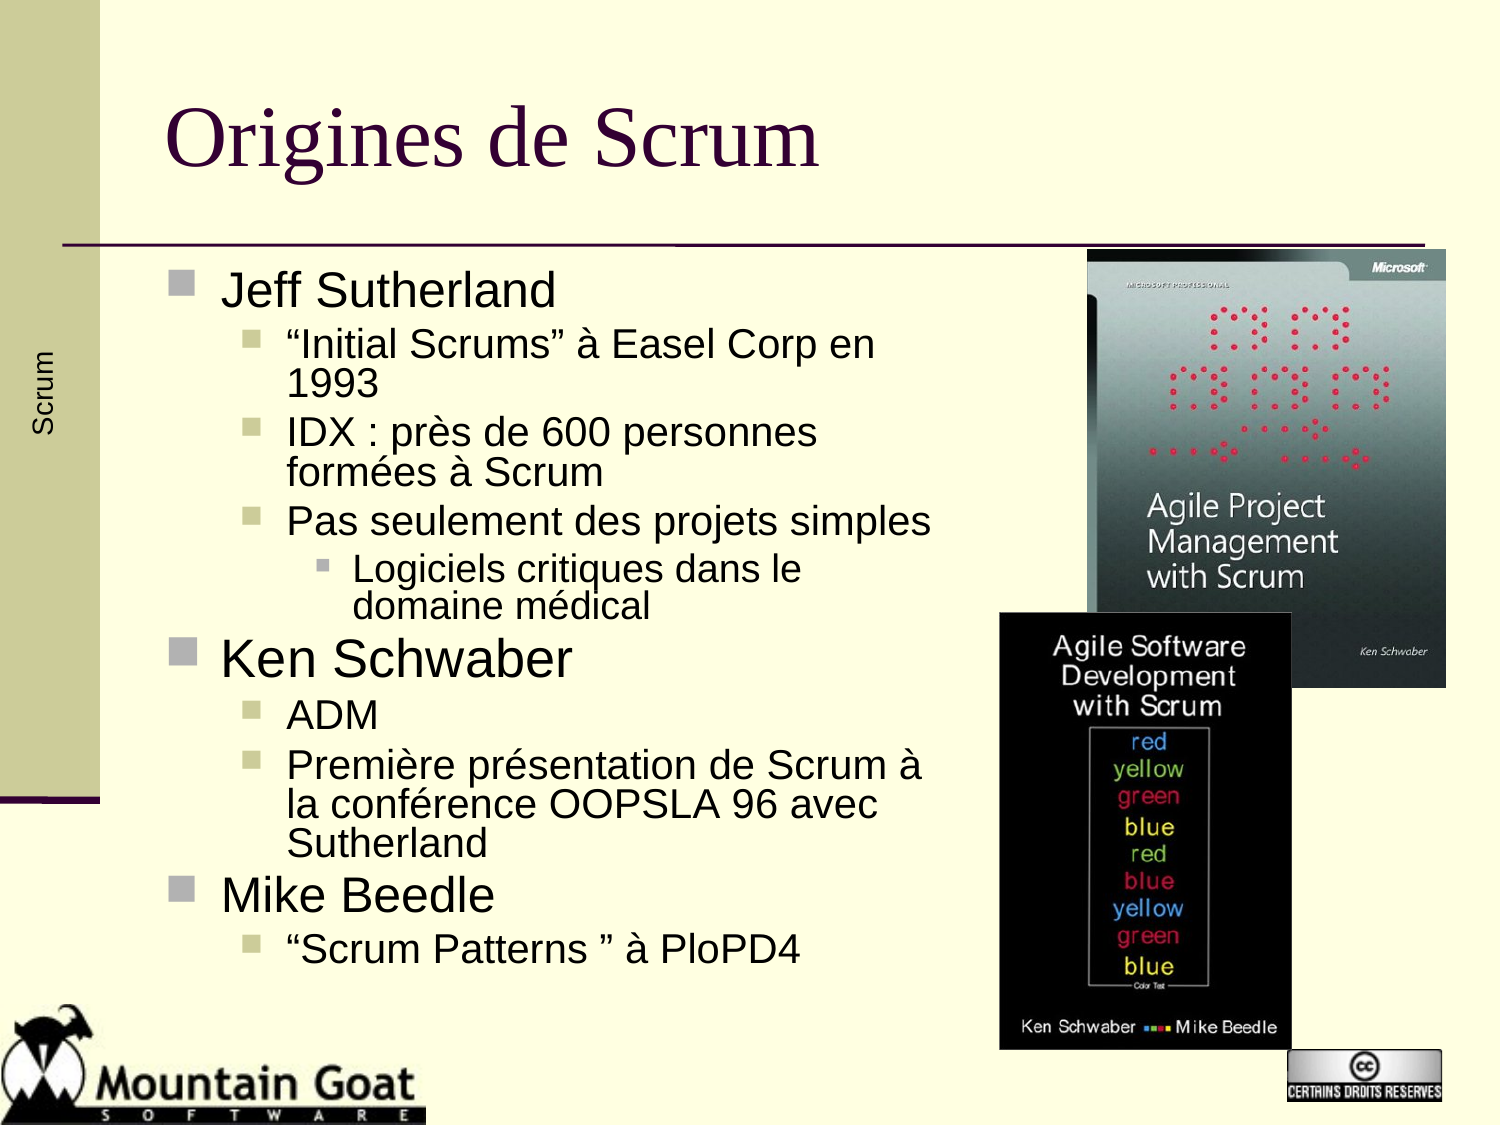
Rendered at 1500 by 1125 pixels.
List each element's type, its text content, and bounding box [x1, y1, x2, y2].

list Jeff Sutherland “Initial Scrums” à Easel Corp en 1993 IDX : près de 600 personnes formées à Scrum Pas seulement des projets simples Logiciels critiques dans le domaine médical Ken Schwaber ADM Première présentation de Scrum à la conférence OOPSLA 96 avec Sutherland Mike Beedle “Scrum Patterns ” à PloPD4 [150, 262, 976, 996]
picture [0, 1004, 426, 1125]
picture [999, 249, 1446, 1102]
text_box Scrum [0, 0, 88, 788]
title Origines de Scrum [150, 81, 1426, 197]
